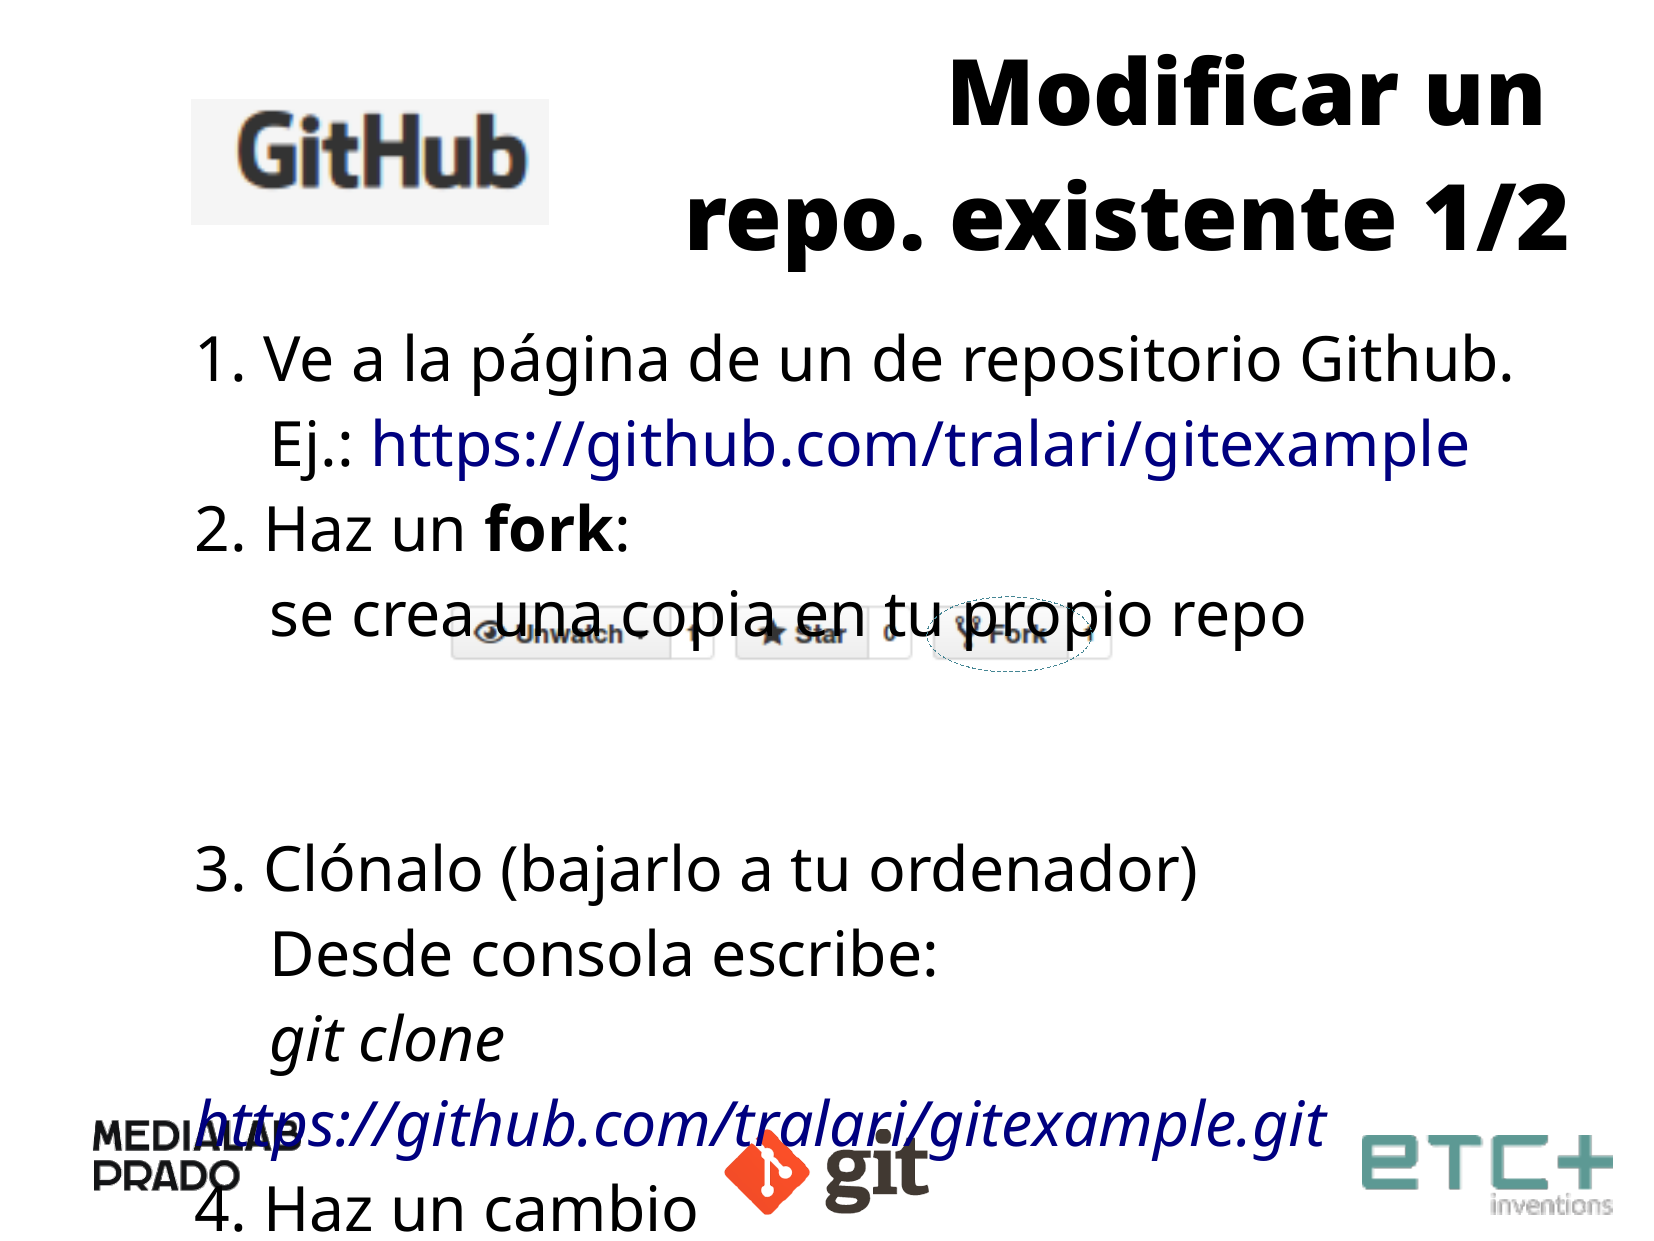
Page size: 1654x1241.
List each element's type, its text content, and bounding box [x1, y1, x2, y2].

picture [15, 1064, 379, 1241]
picture [724, 1139, 929, 1216]
picture [1362, 1135, 1613, 1216]
title Modificar un repo. existente 1/2 [82, 49, 1571, 257]
picture [191, 99, 549, 226]
text_box 1. Ve a la página de un de repositorio Github. Ej.: https://github.com/tralari/gitexample 2. Haz un fork: se crea una copia en tu propio repo 3. Clónalo (bajarlo a tu ordenador) Desde consola escribe: git clone https://github.com/tralari/gitexample.git 4. Haz un cambio 5. Prepáralo (add) [180, 307, 1587, 1139]
